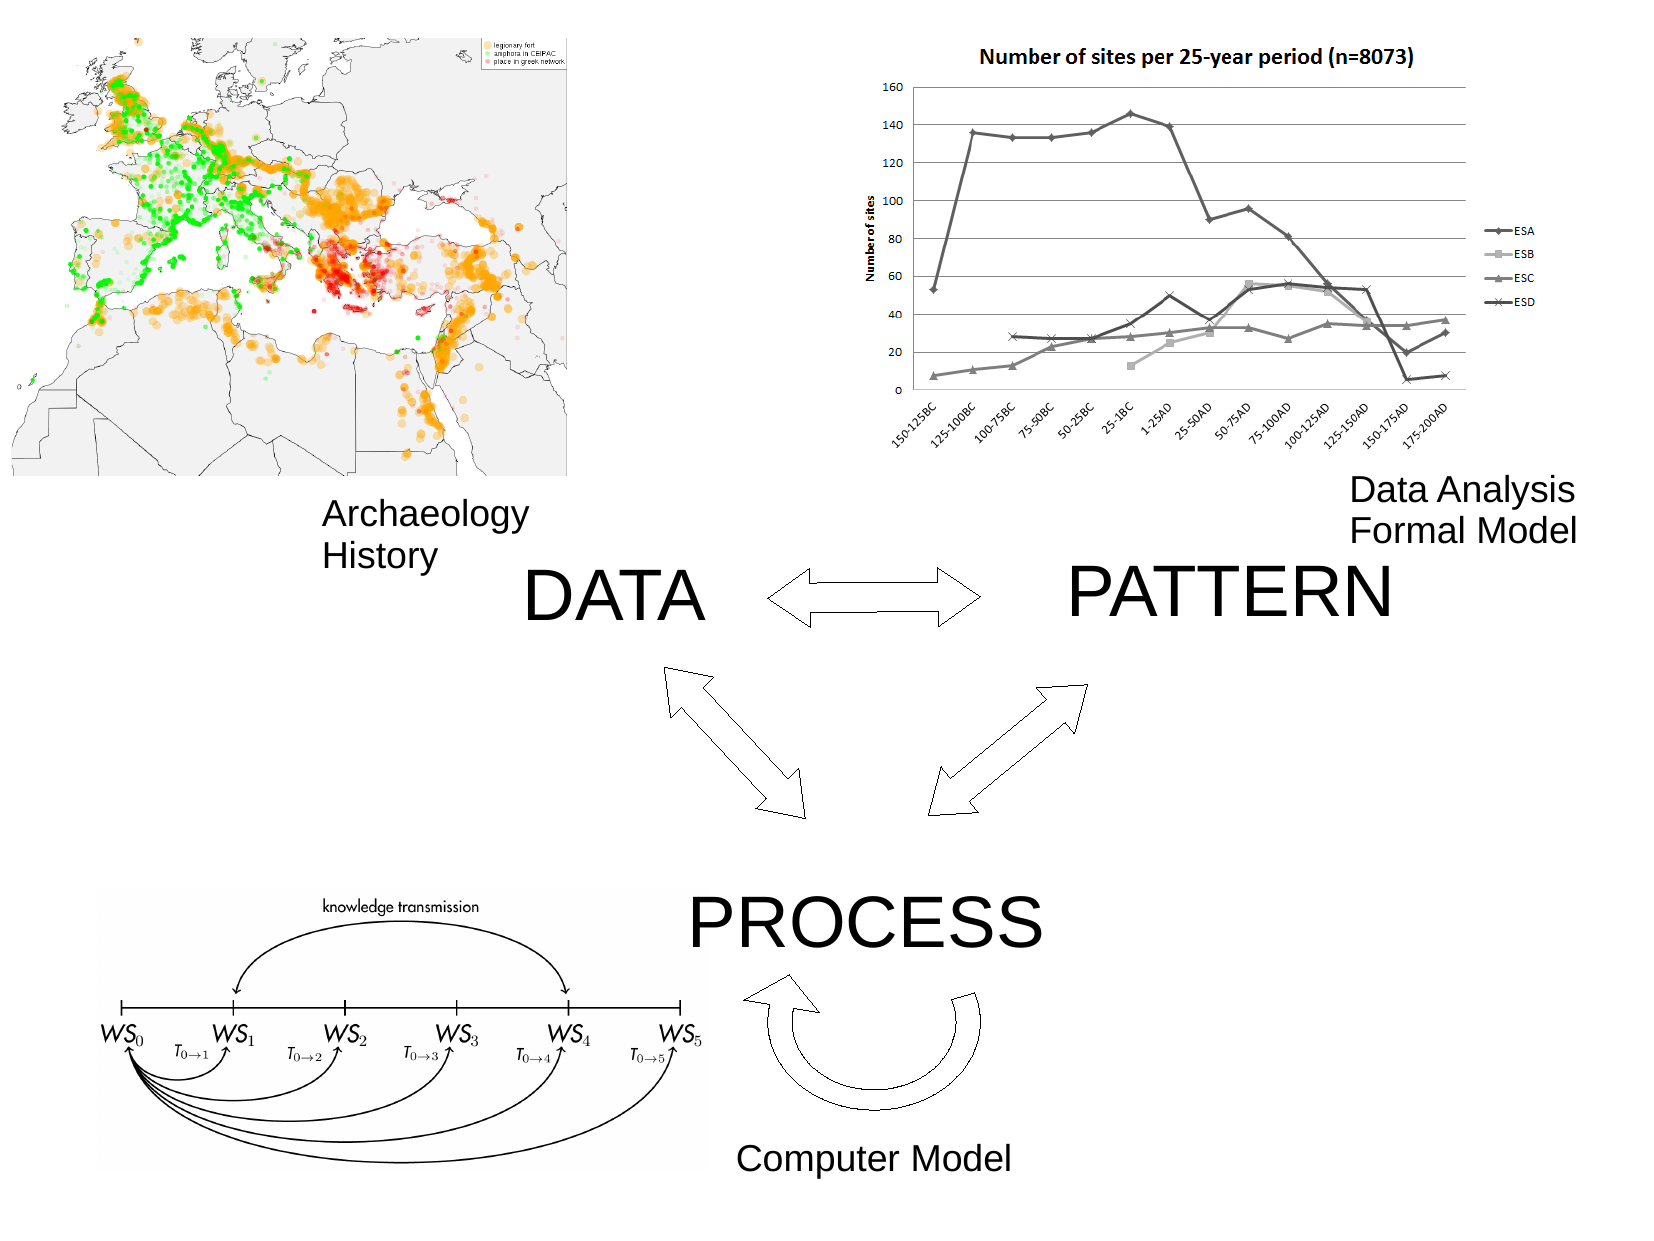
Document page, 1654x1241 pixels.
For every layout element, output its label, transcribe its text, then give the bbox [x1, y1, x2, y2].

text_box [767, 567, 981, 628]
picture [97, 889, 709, 1170]
picture [844, 31, 1548, 461]
text_box [743, 974, 981, 1111]
text_box PROCESS [673, 874, 1075, 971]
text_box Data Analysis Formal Model [1334, 460, 1630, 579]
picture [11, 38, 567, 476]
text_box DATA [507, 547, 733, 644]
text_box [664, 667, 806, 819]
text_box PATTERN [1051, 543, 1418, 640]
text_box Computer Model [696, 1129, 1052, 1229]
text_box Archaeology History [307, 485, 555, 626]
text_box [928, 684, 1088, 816]
